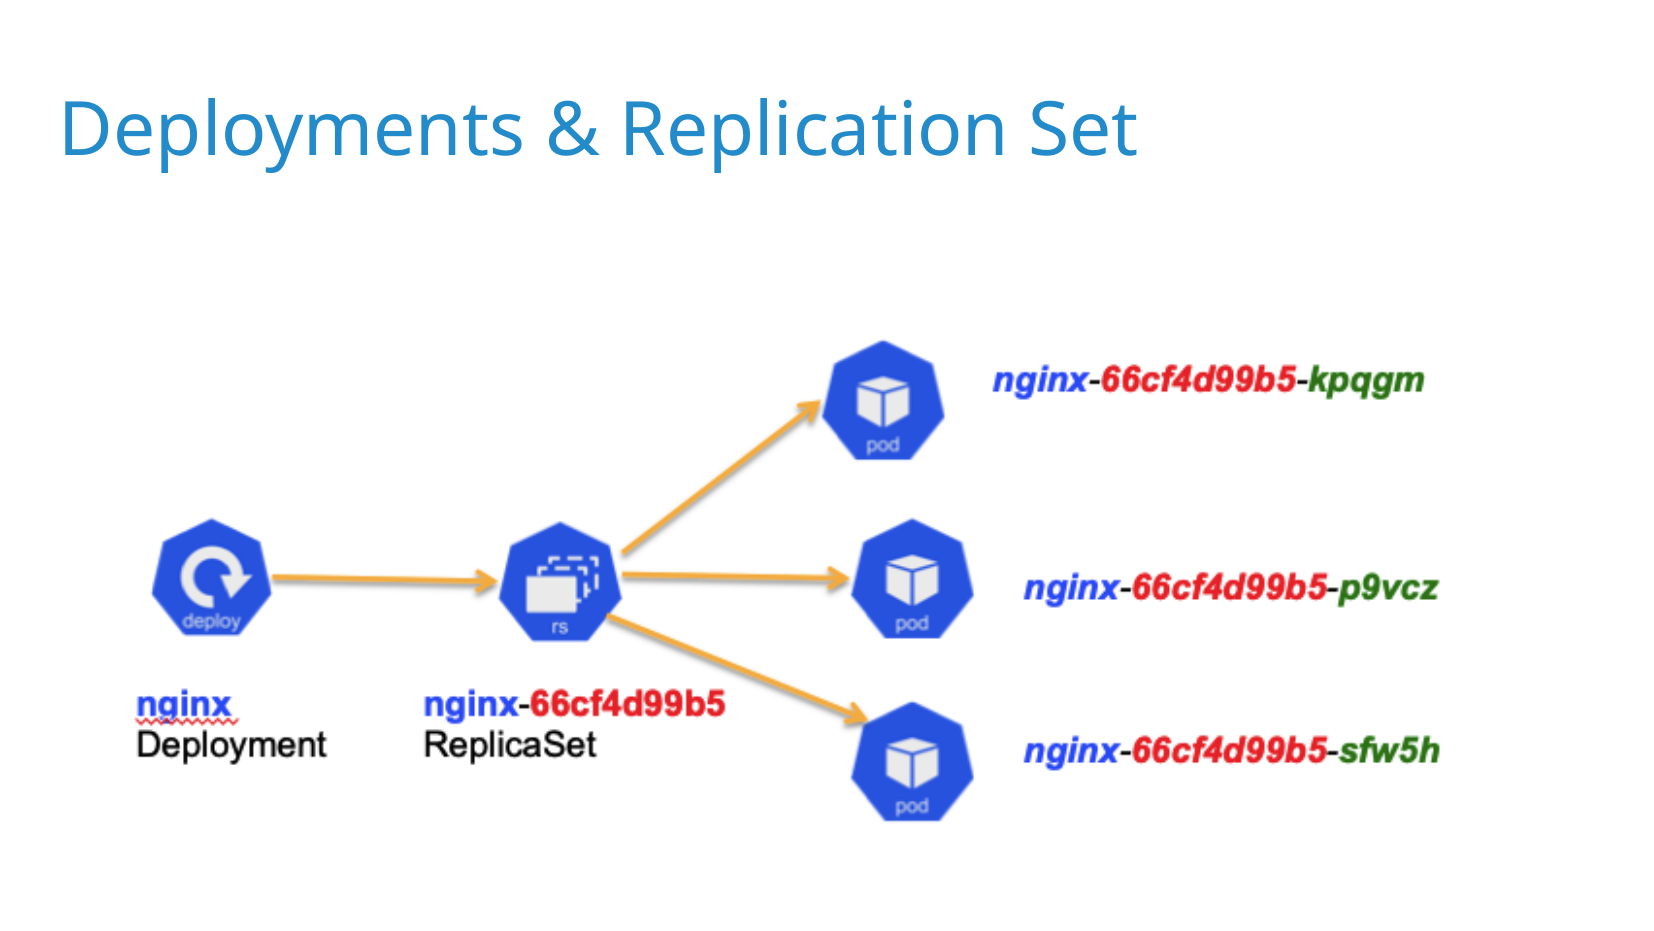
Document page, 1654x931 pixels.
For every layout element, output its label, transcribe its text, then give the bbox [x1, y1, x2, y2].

picture [17, 194, 1595, 866]
title Deployments & Replication Set [59, 59, 1595, 178]
